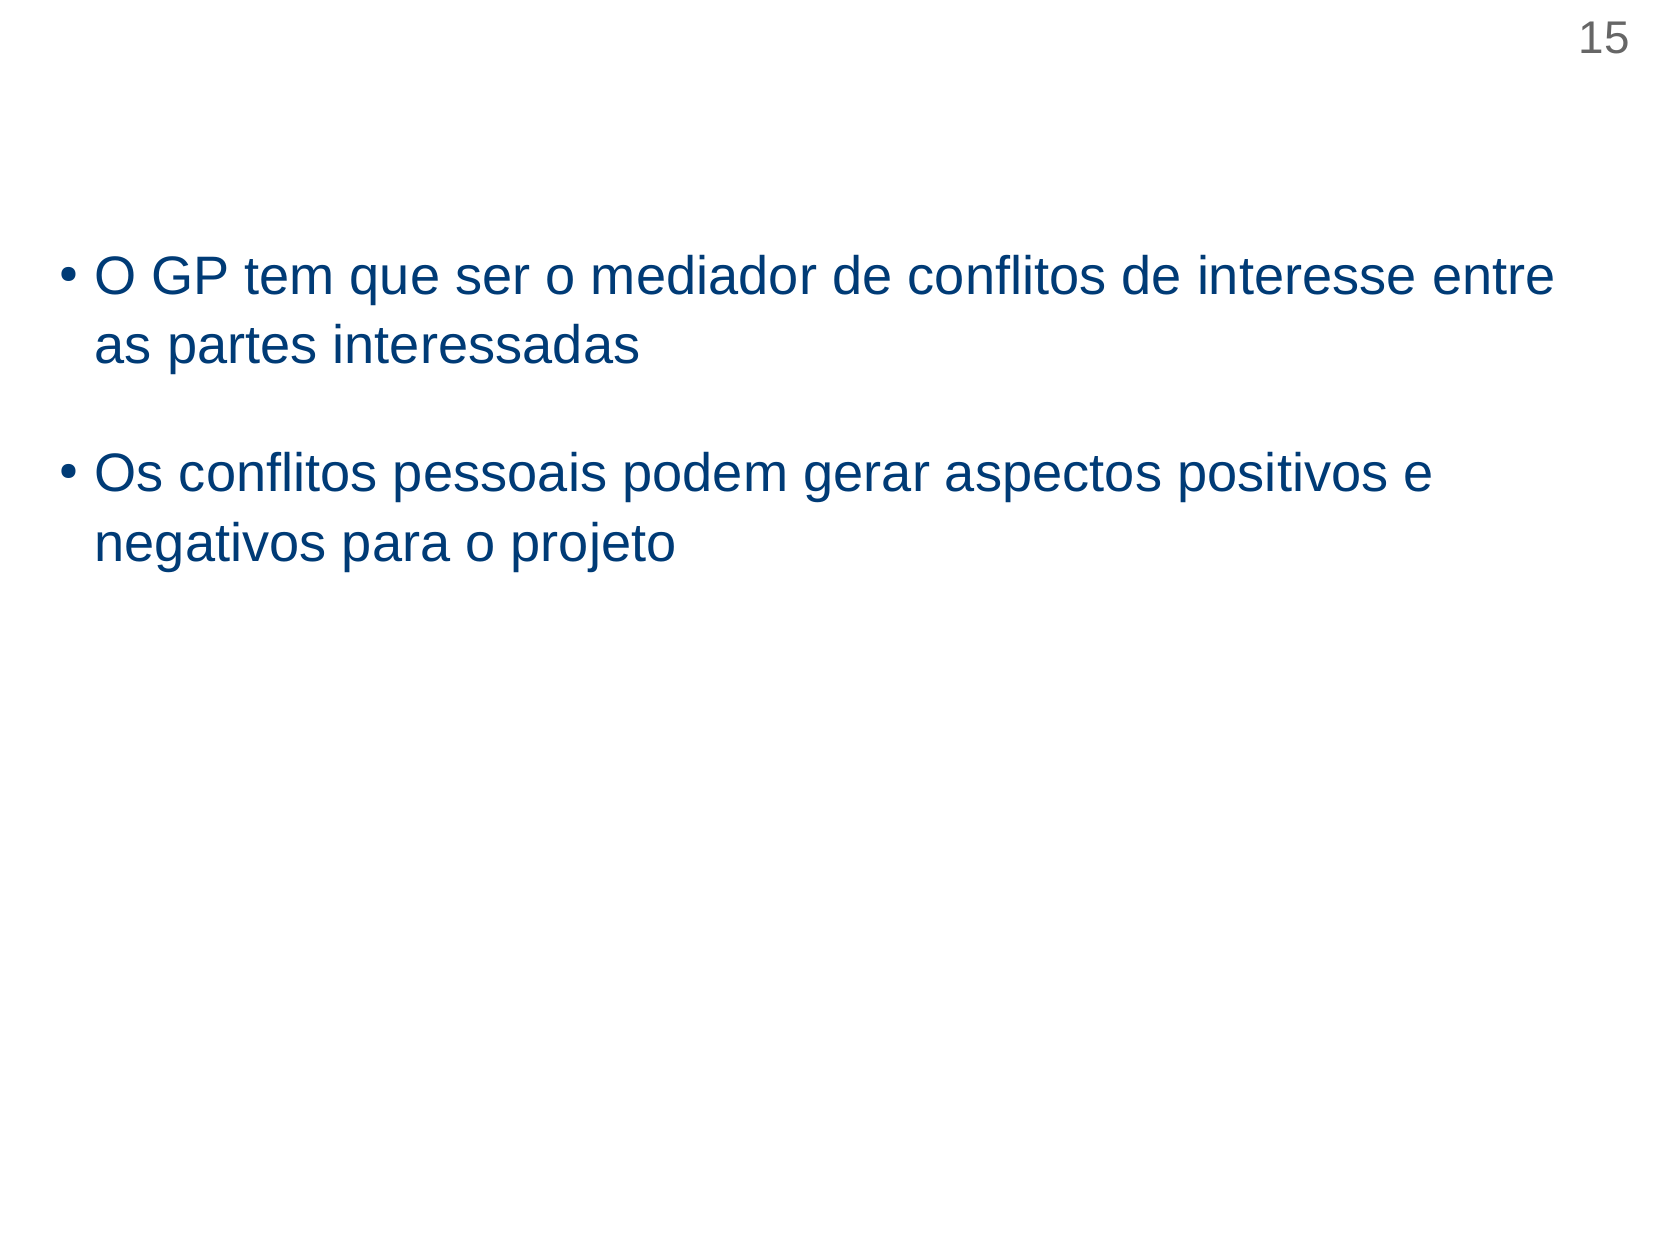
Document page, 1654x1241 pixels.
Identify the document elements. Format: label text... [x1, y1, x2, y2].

list O GP tem que ser o mediador de conflitos de interesse entre as partes interessadas Os conflitos pessoais podem gerar aspectos positivos e negativos para o projeto [59, 236, 1595, 1211]
